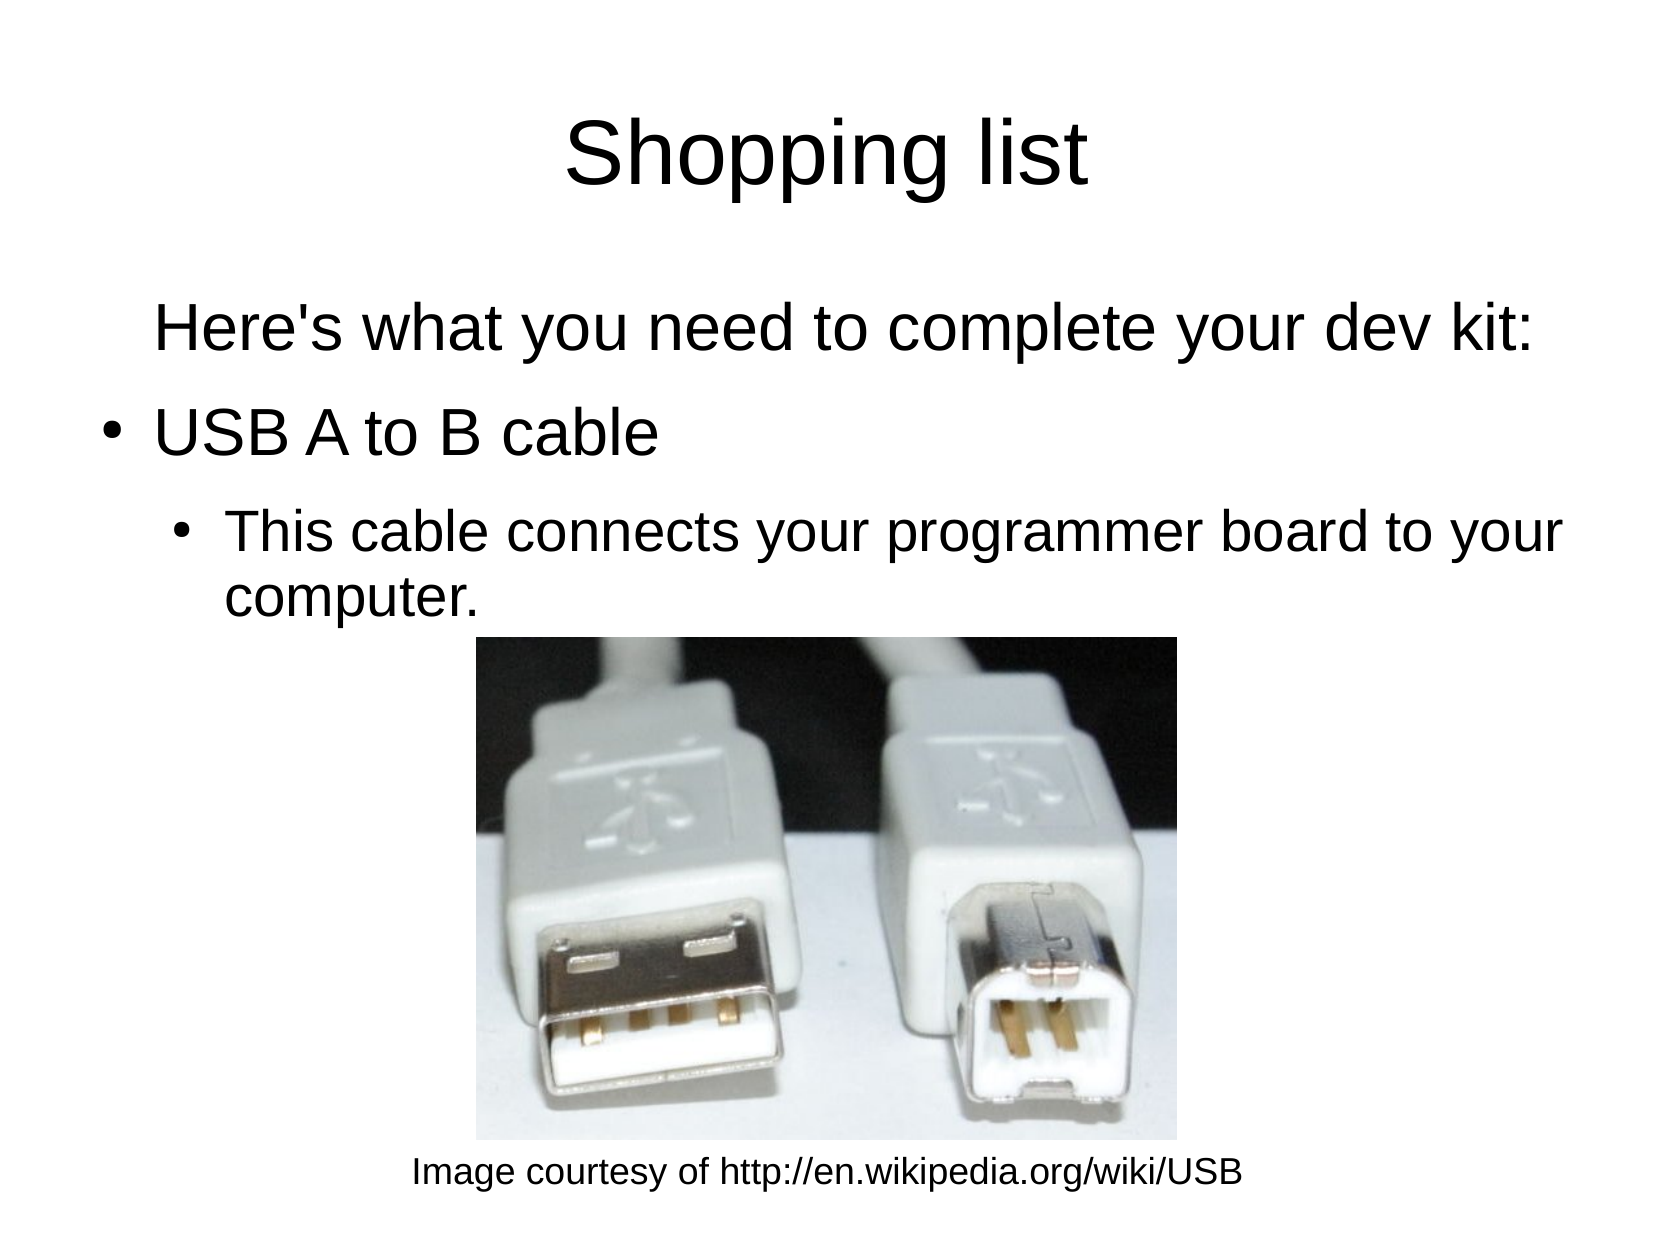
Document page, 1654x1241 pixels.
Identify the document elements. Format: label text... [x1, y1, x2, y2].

picture [476, 637, 1177, 1140]
title Shopping list [82, 49, 1571, 257]
text_box Image courtesy of http://en.wikipedia.org/wiki/USB [396, 1143, 1257, 1201]
list Here's what you need to complete your dev kit: USB A to B cable This cable connects your programmer board to your computer. [82, 290, 1571, 713]
